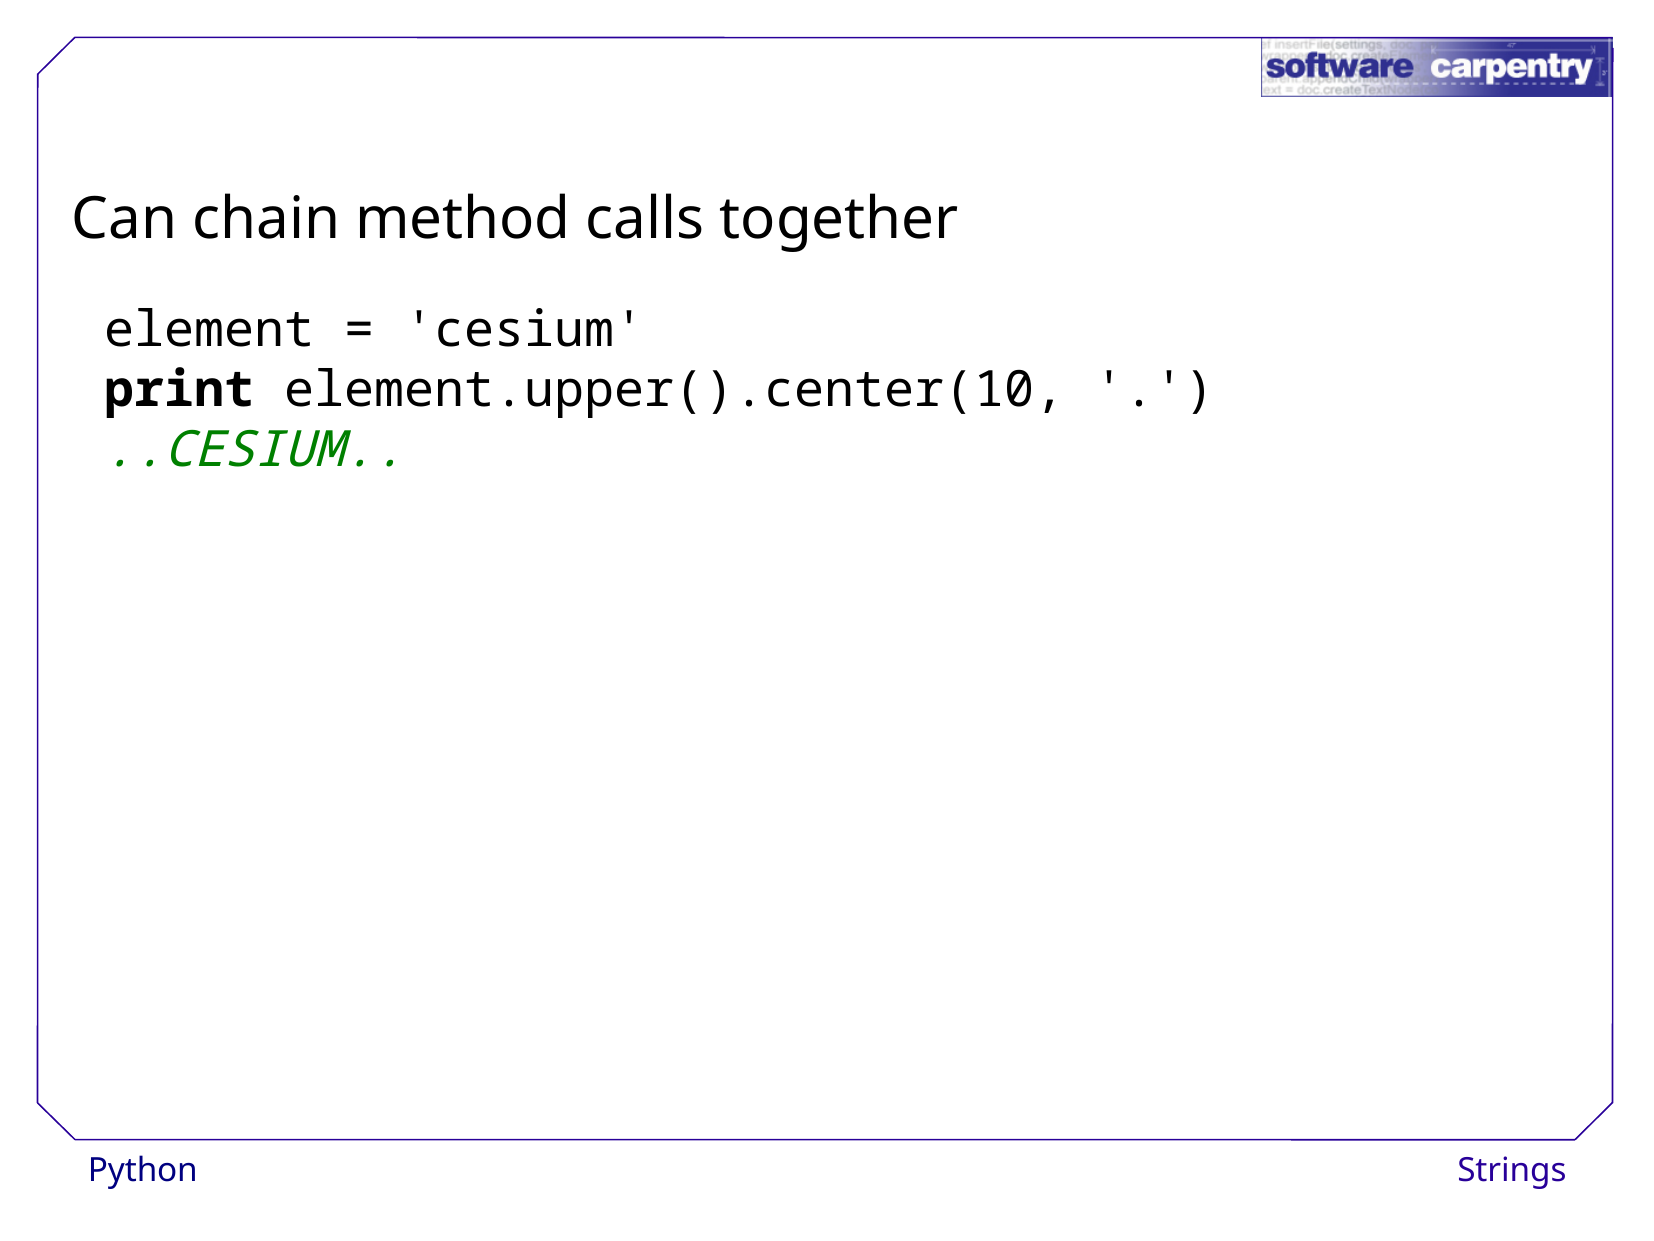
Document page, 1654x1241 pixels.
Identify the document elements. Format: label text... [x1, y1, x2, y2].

text_box element = 'cesium' print element.upper().center(10, '.') ..CESIUM.. [89, 289, 1593, 546]
picture [1261, 39, 1613, 97]
text_box Can chain method calls together [56, 138, 1124, 259]
